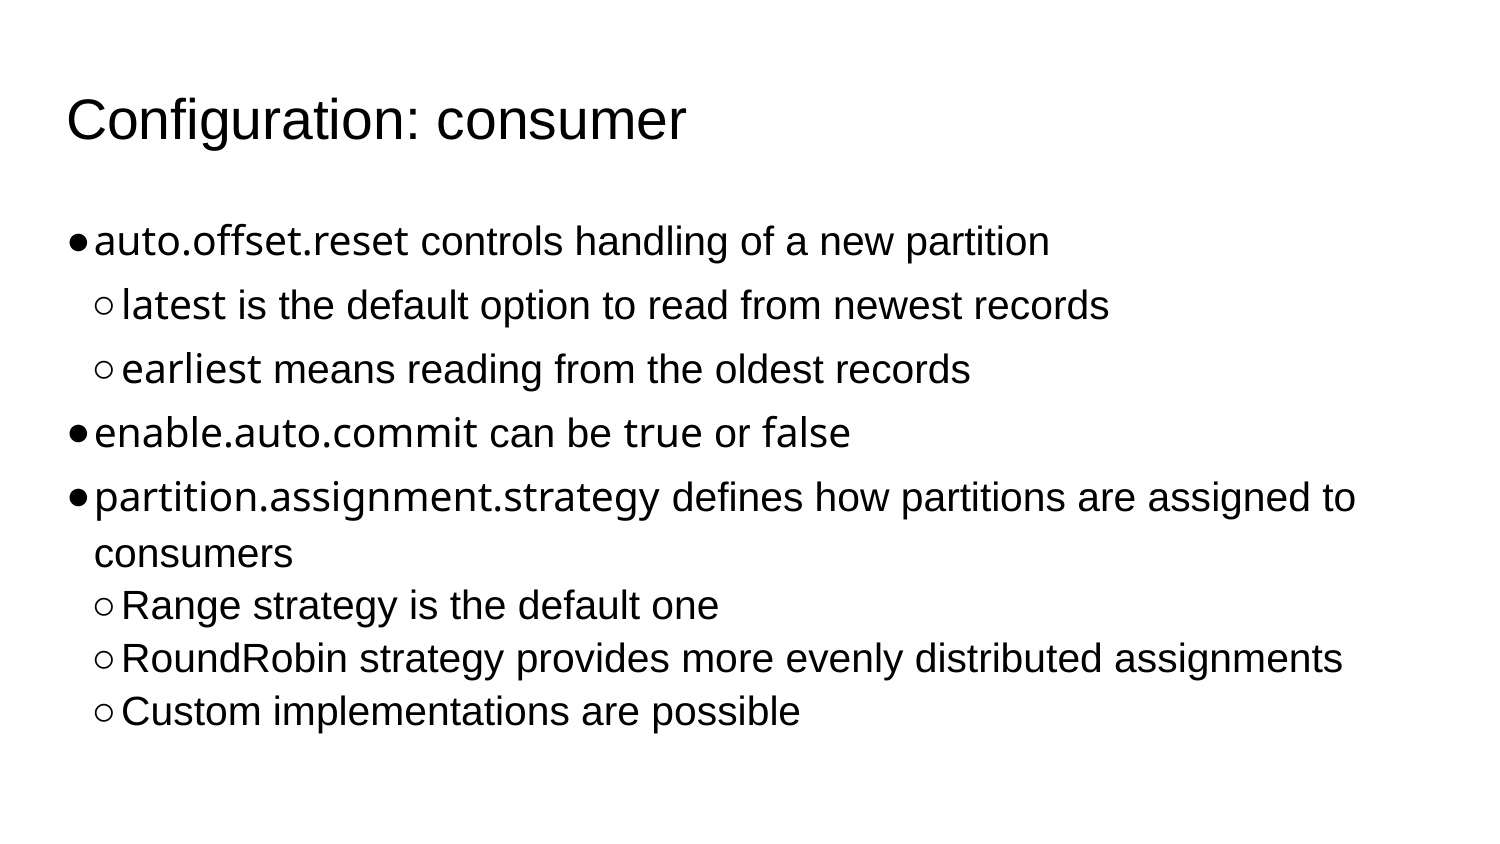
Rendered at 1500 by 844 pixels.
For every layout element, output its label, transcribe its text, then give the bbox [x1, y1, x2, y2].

list auto.offset.reset controls handling of a new partition latest is the default option to read from newest records earliest means reading from the oldest records enable.auto.commit can be true or false partition.assignment.strategy defines how partitions are assigned to consumers Range strategy is the default one RoundRobin strategy provides more evenly distributed assignments Custom implementations are possible [51, 189, 1449, 750]
title Configuration: consumer [51, 72, 1449, 167]
